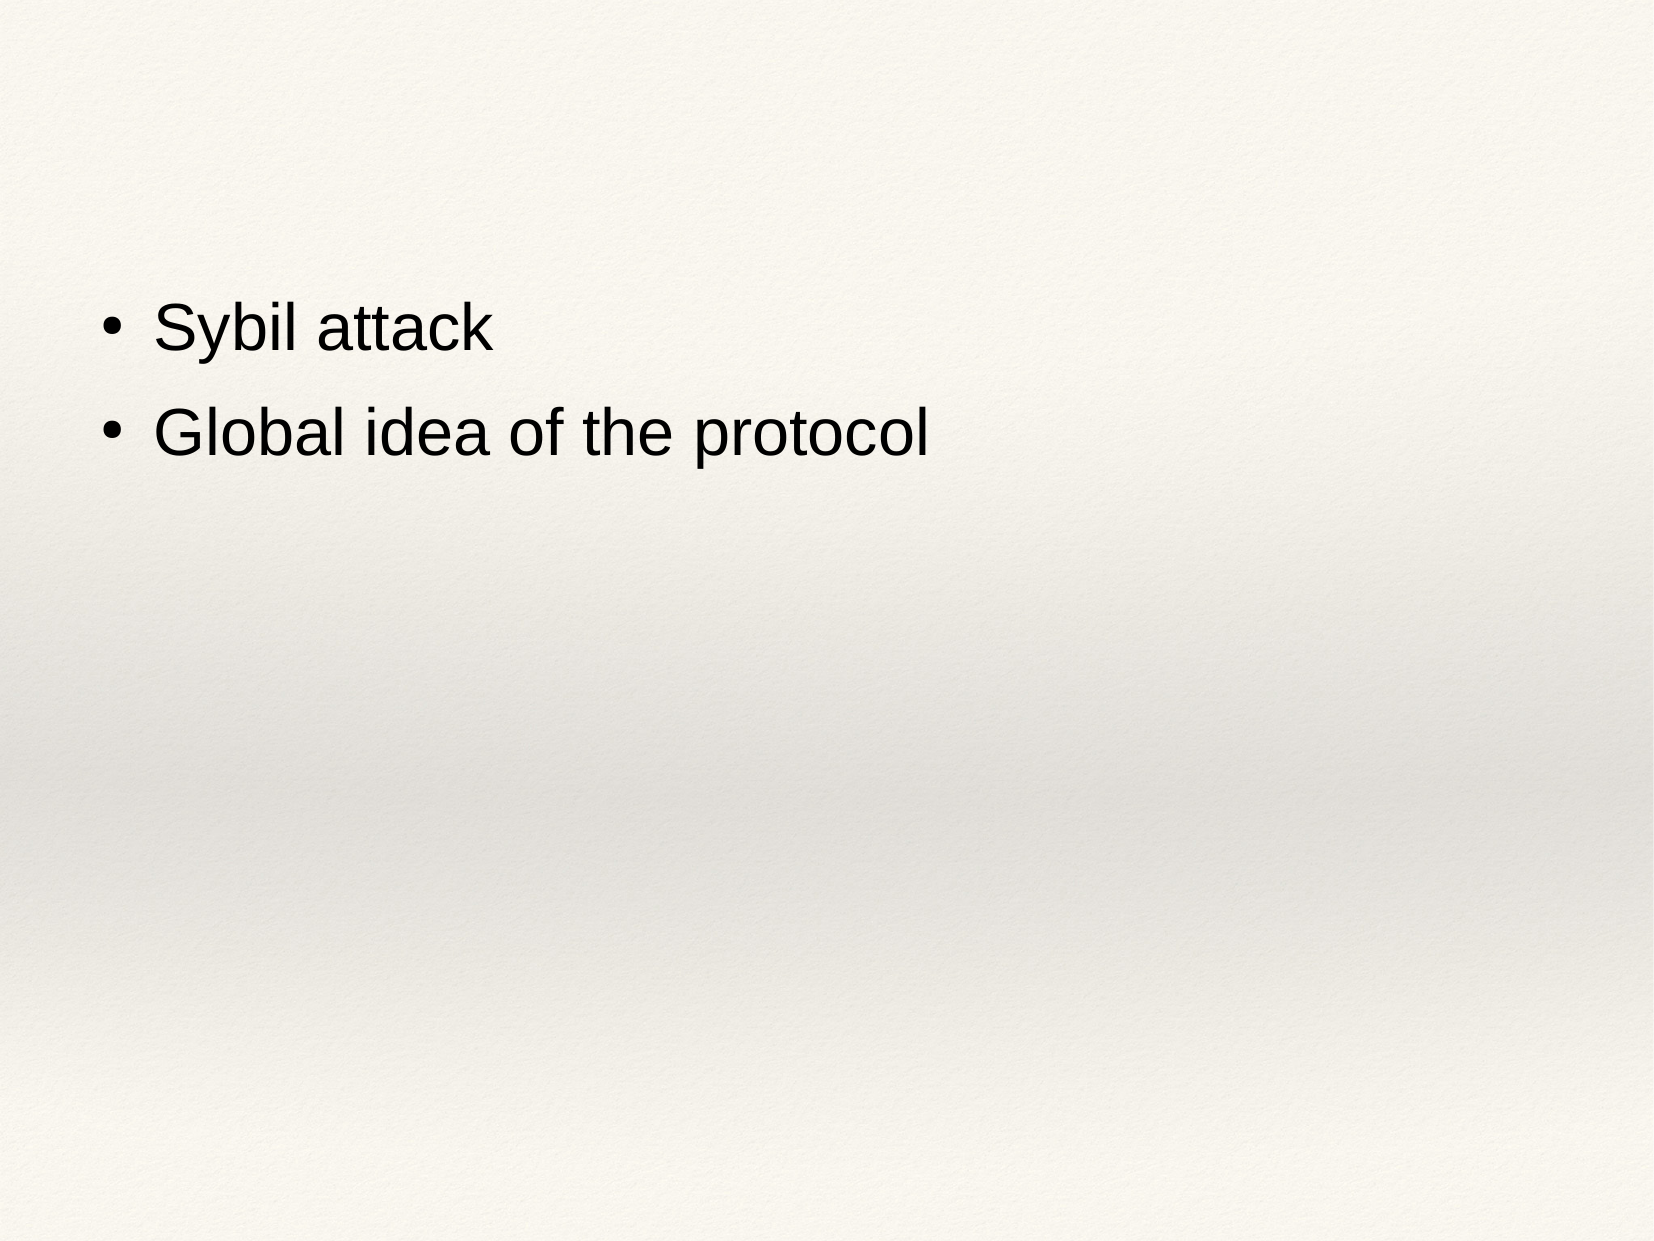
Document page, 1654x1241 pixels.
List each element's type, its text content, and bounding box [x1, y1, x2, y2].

list Sybil attack Global idea of the protocol [82, 290, 1571, 1010]
picture [0, 0, 1654, 1241]
